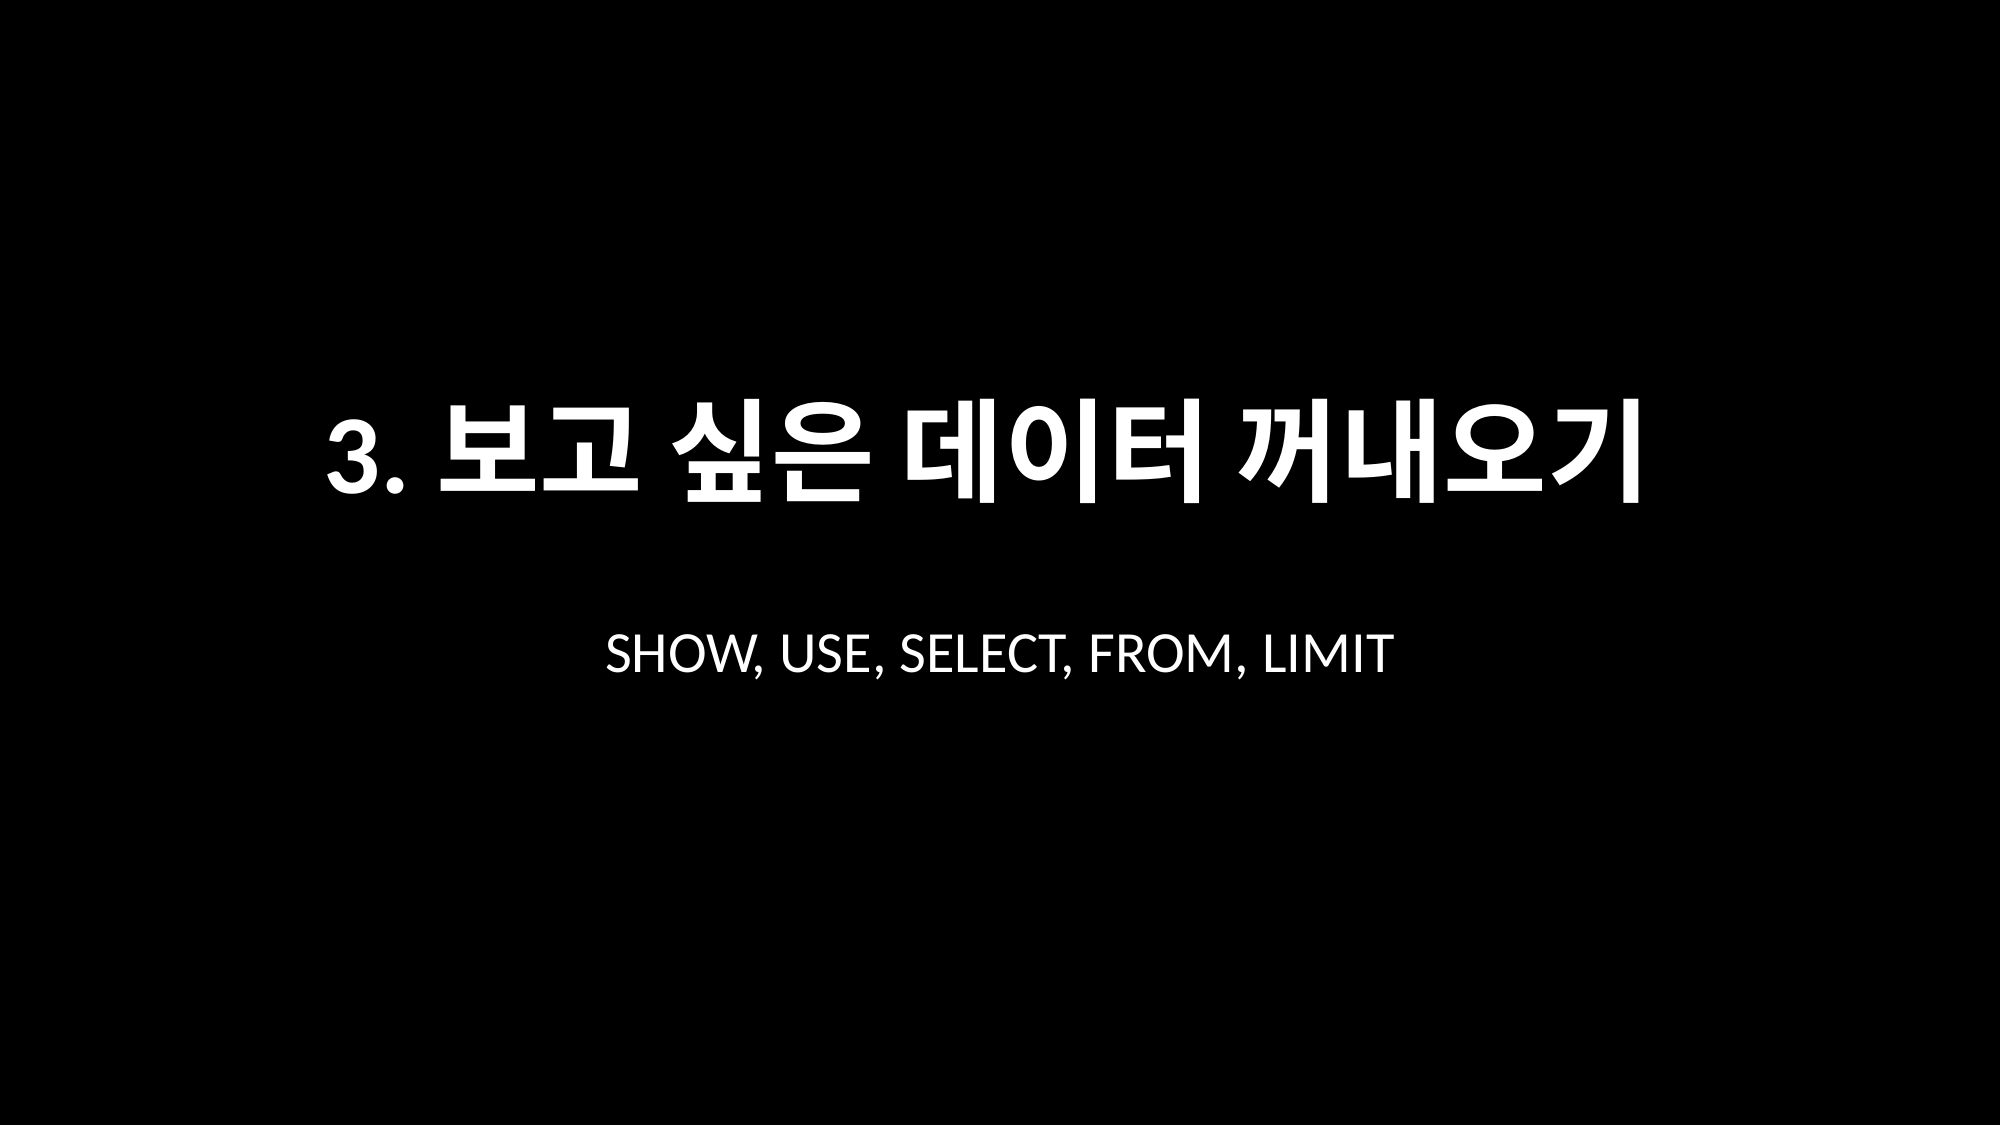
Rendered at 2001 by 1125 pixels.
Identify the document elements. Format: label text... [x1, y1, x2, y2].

title 3. 보고 싶은 데이터 꺼내오기 [0, 226, 2000, 564]
subtitle SHOW, USE, SELECT, FROM, LIMIT [0, 564, 2000, 721]
